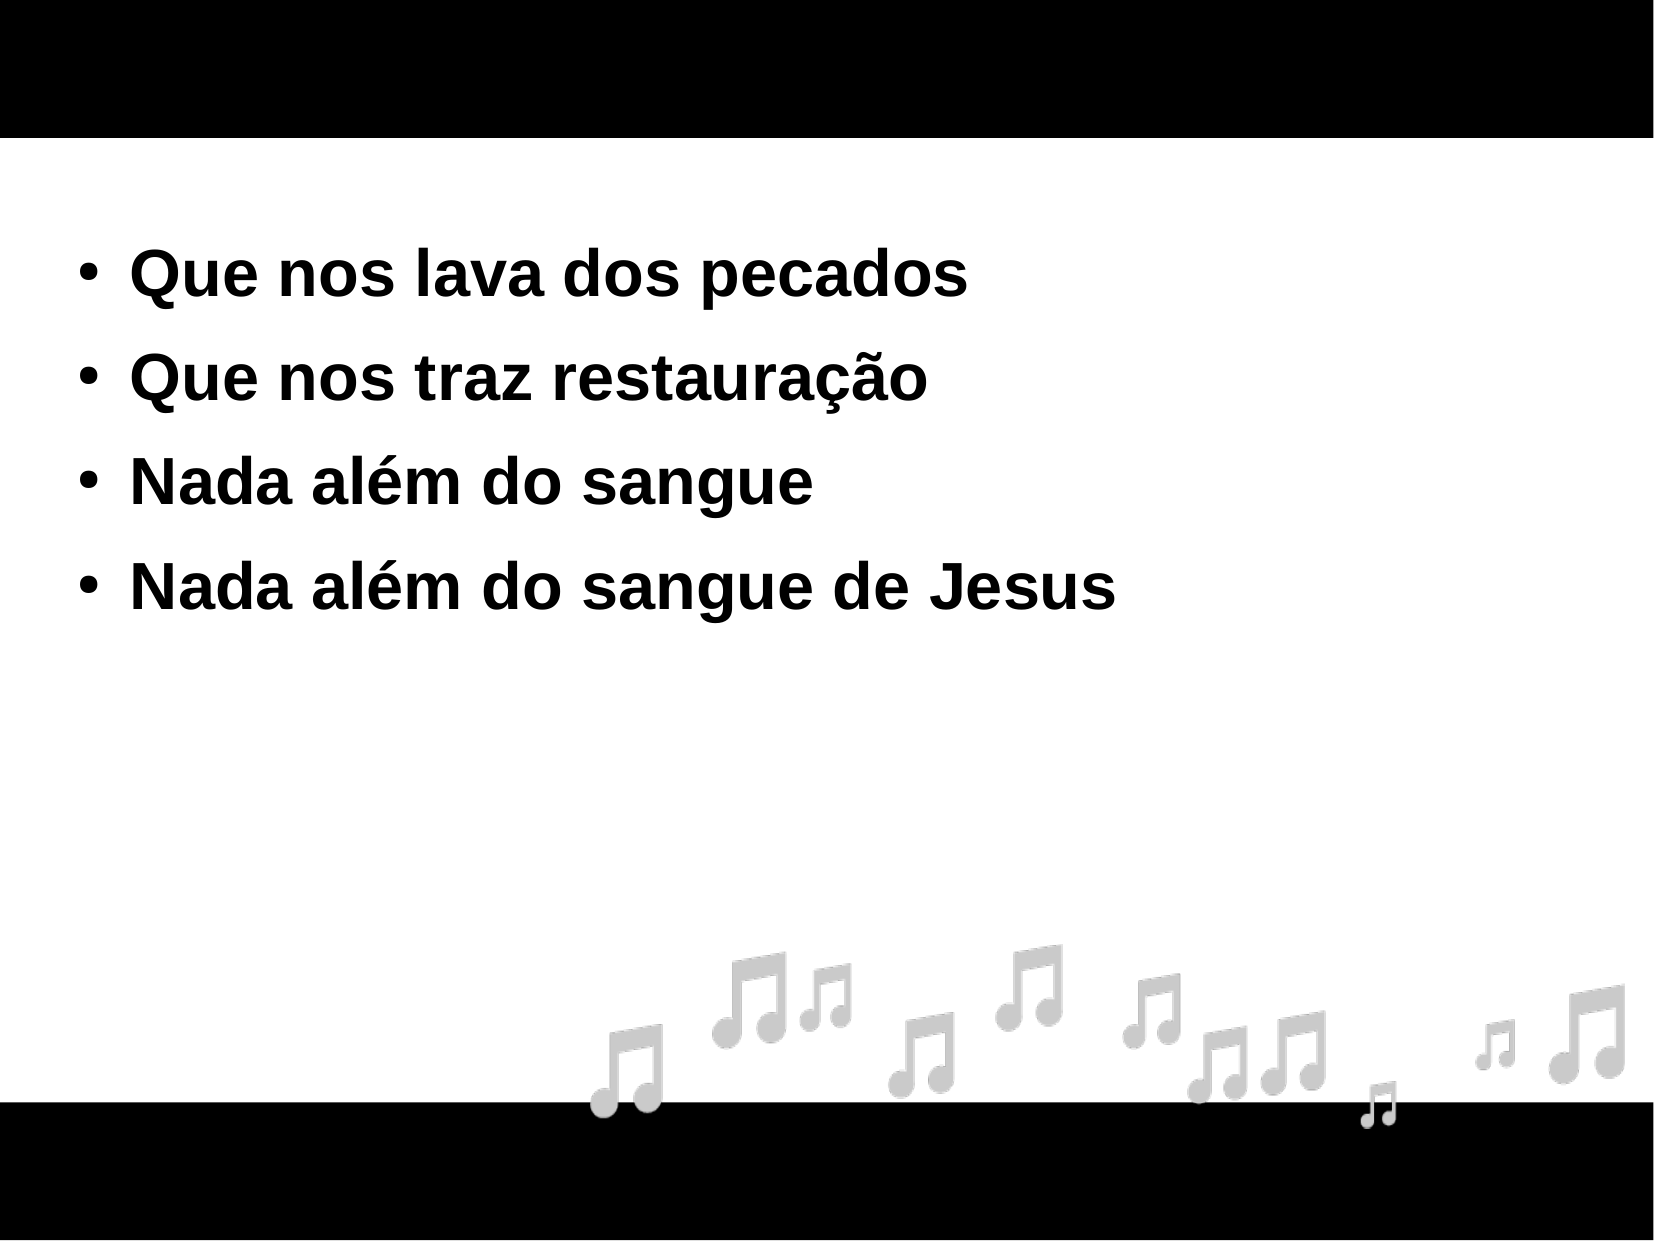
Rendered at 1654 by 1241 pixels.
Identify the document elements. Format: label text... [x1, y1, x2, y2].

list Que nos lava dos pecados Que nos traz restauração Nada além do sangue Nada além do sangue de Jesus [59, 236, 1595, 1024]
